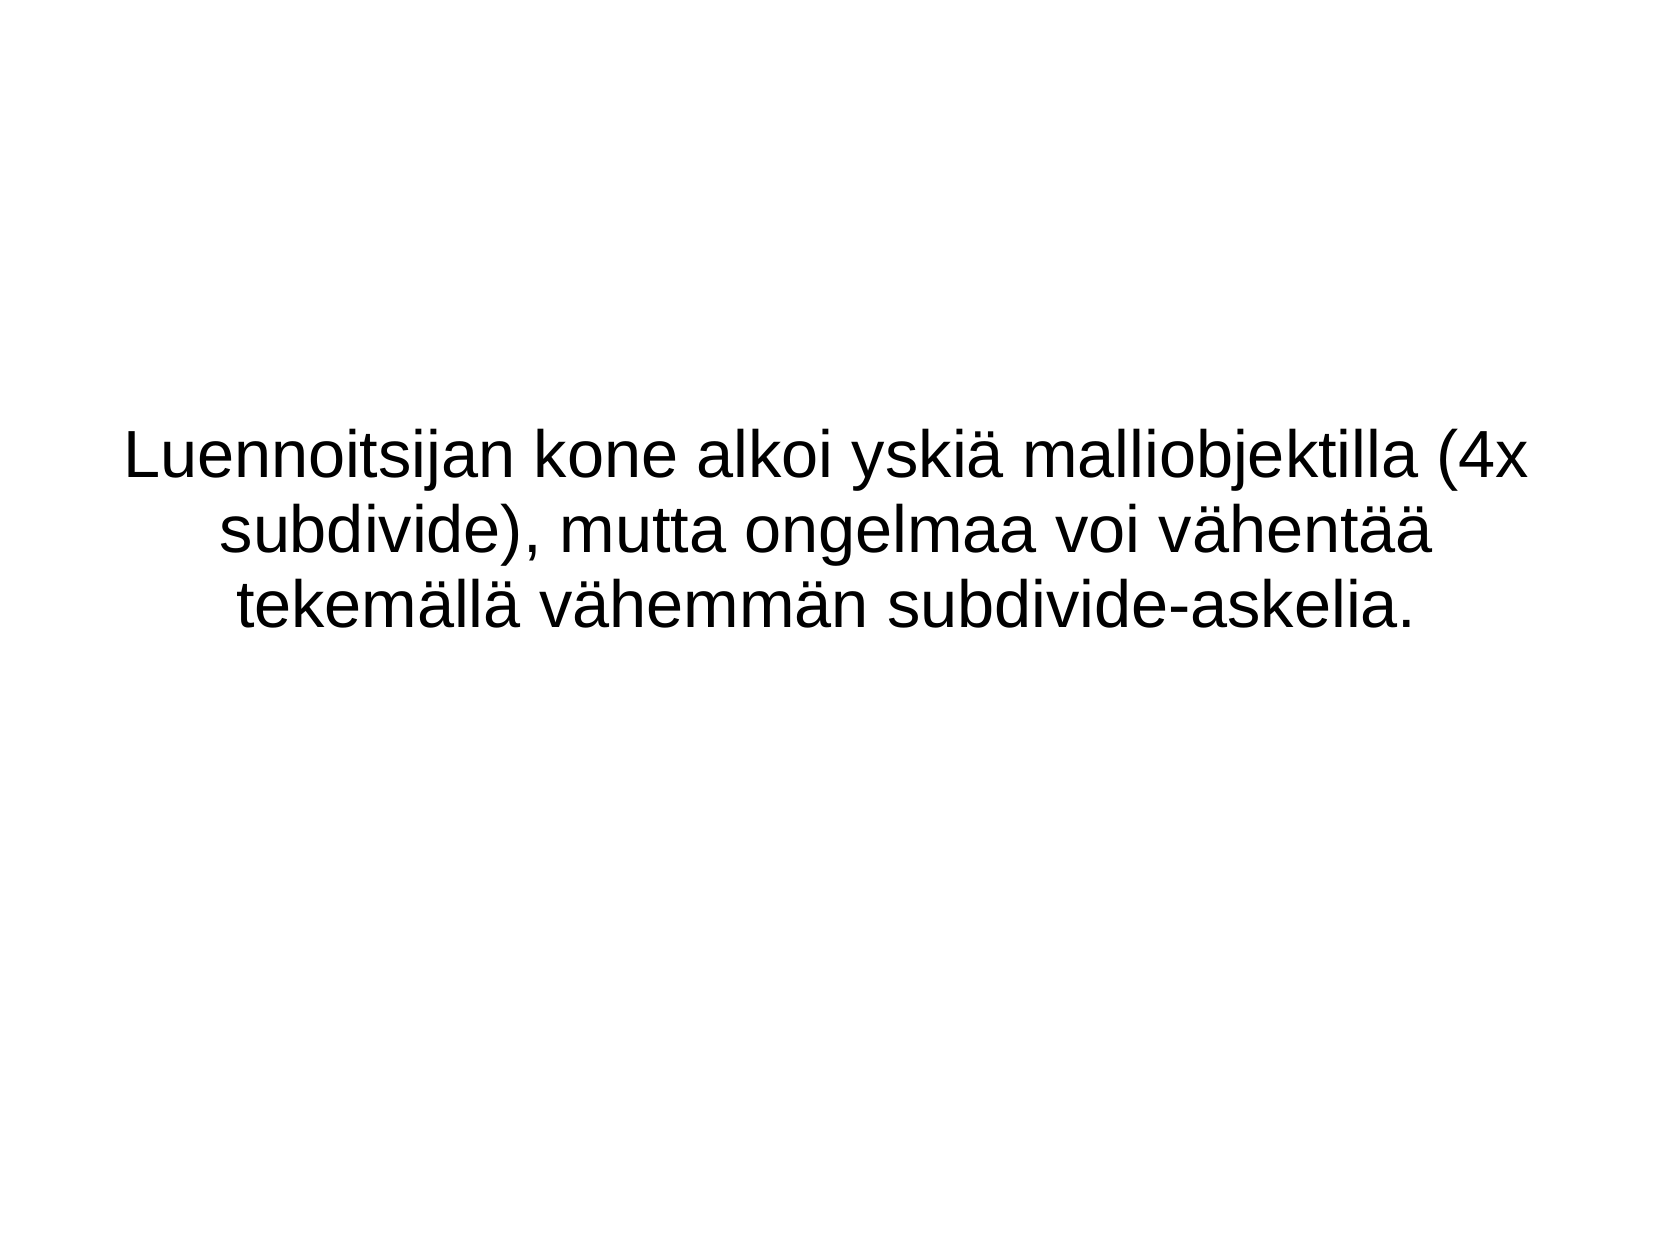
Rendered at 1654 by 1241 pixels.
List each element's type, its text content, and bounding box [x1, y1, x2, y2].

subtitle Luennoitsijan kone alkoi yskiä malliobjektilla (4x subdivide), mutta ongelmaa voi vähentää tekemällä vähemmän subdivide-askelia. [82, 49, 1571, 1010]
